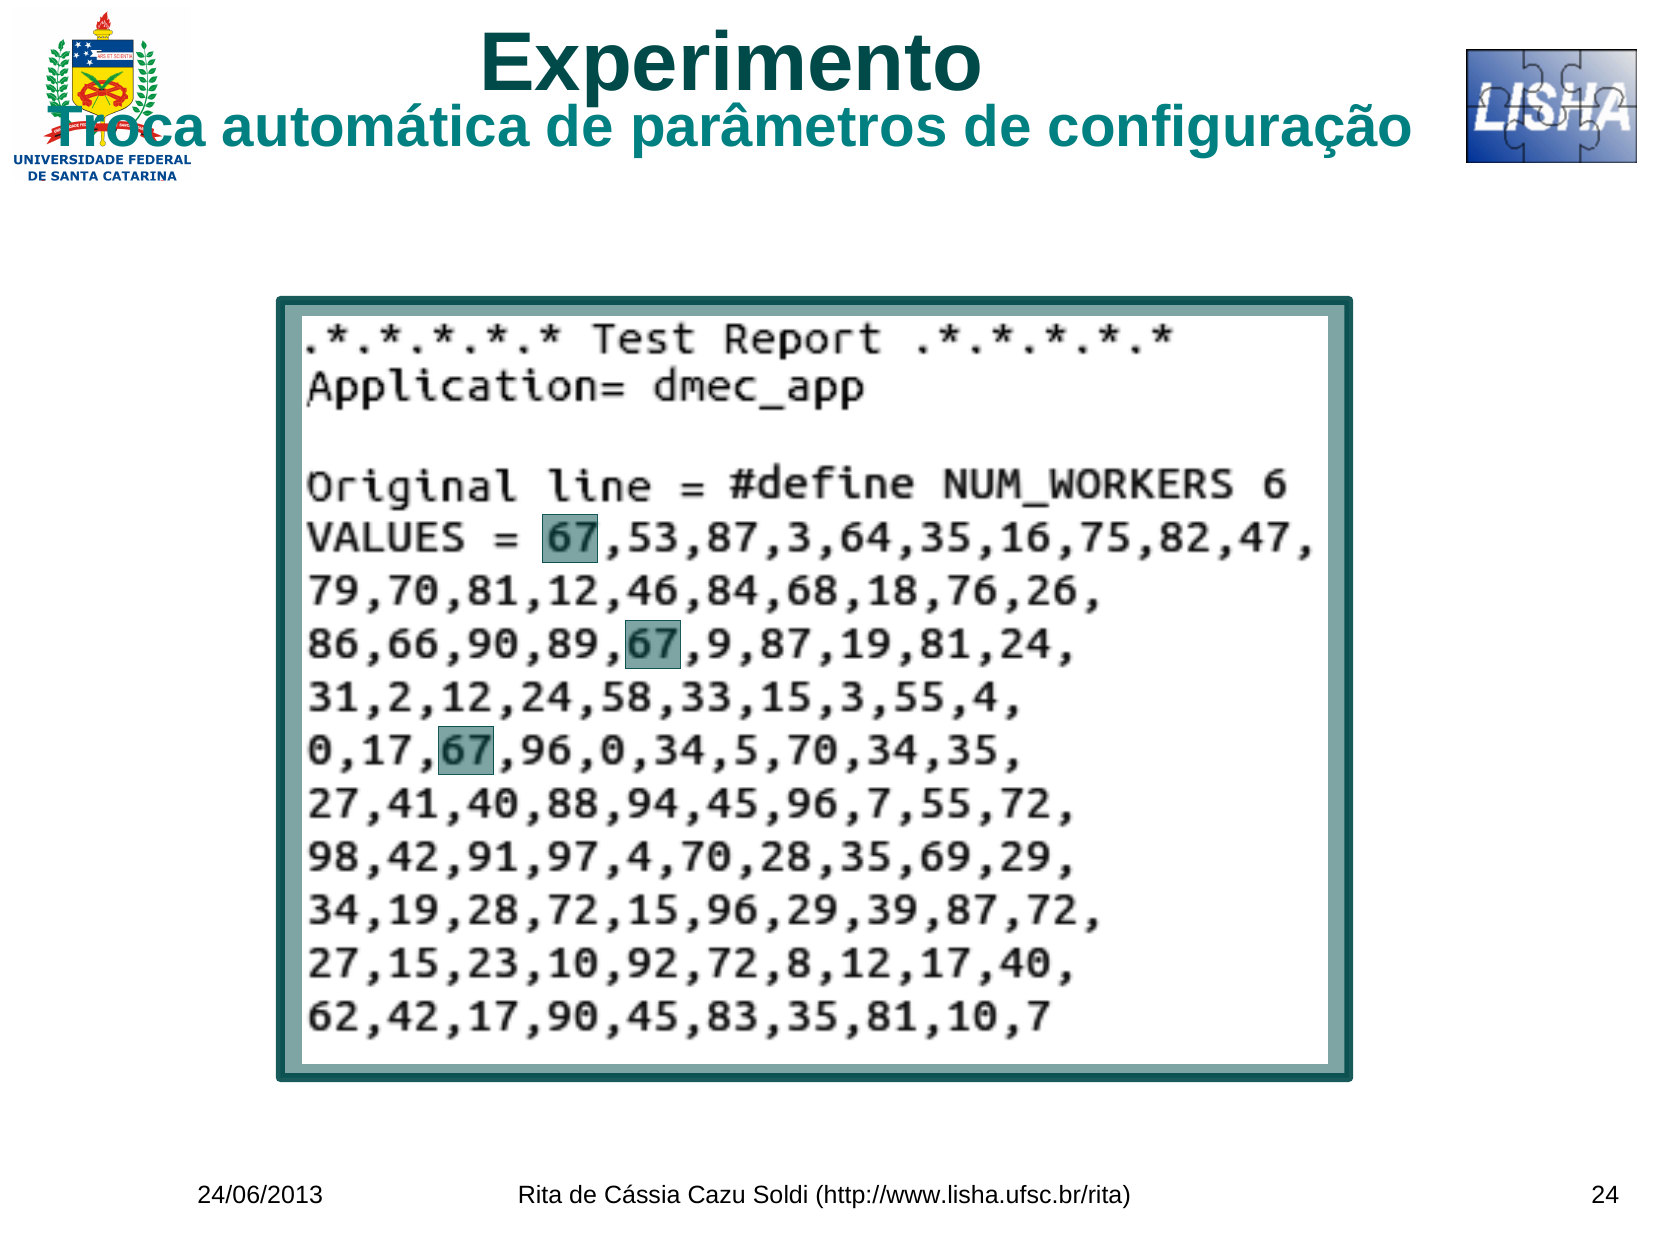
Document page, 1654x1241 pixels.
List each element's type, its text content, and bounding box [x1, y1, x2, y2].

picture [13, 6, 191, 181]
picture [1466, 49, 1637, 163]
title Experimento Troca automática de parâmetros de configuração [37, 9, 1426, 178]
picture [302, 316, 1328, 1064]
text_box [280, 300, 1349, 1078]
